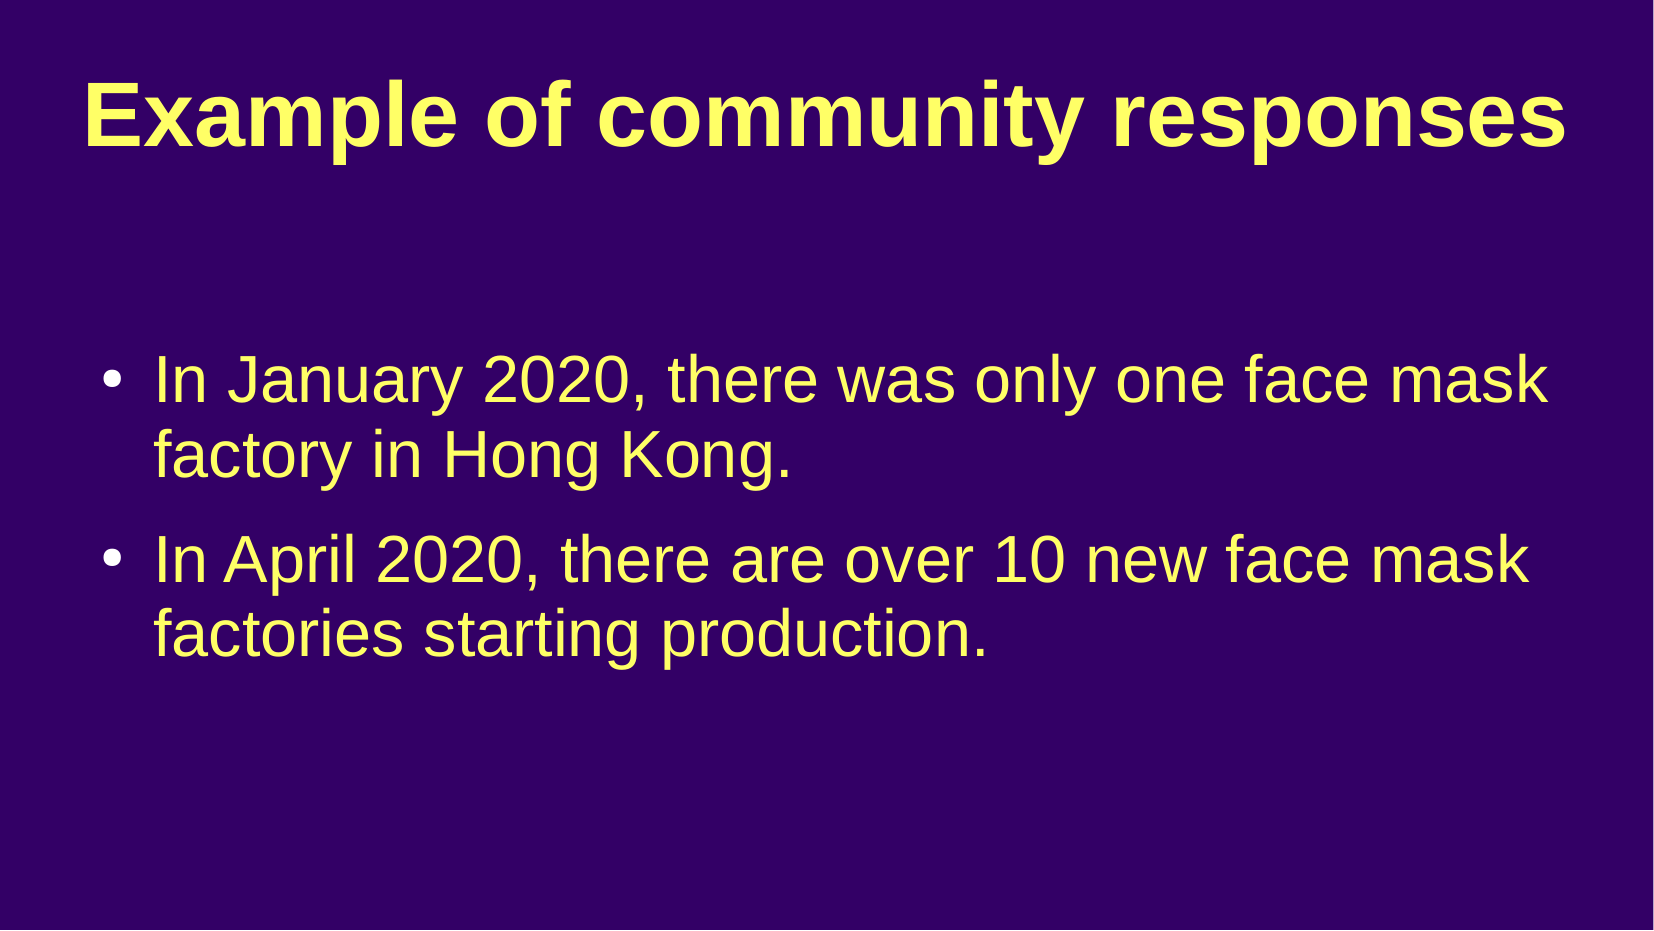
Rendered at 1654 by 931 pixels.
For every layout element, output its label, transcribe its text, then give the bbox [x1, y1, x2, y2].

title Example of community responses [82, 37, 1571, 193]
list In January 2020, there was only one face mask factory in Hong Kong. In April 2020, there are over 10 new face mask factories starting production. [82, 342, 1571, 758]
